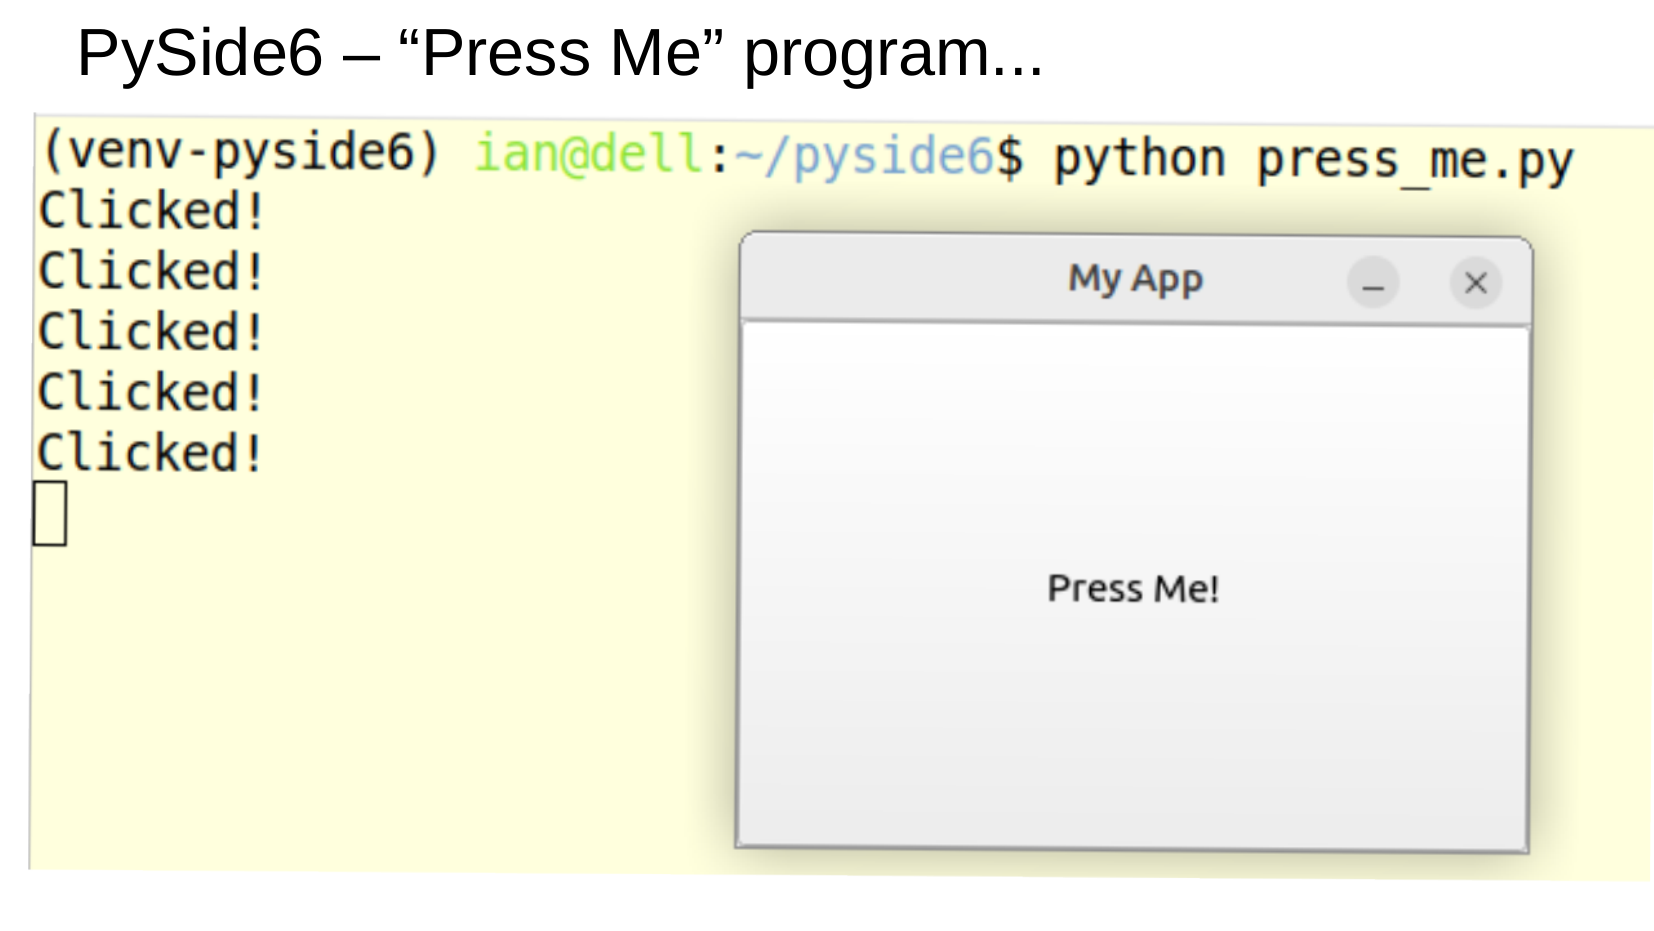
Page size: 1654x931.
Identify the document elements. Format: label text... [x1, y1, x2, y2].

picture [27, 111, 1654, 883]
subtitle PySide6 – “Press Me” program... [76, 14, 1625, 117]
